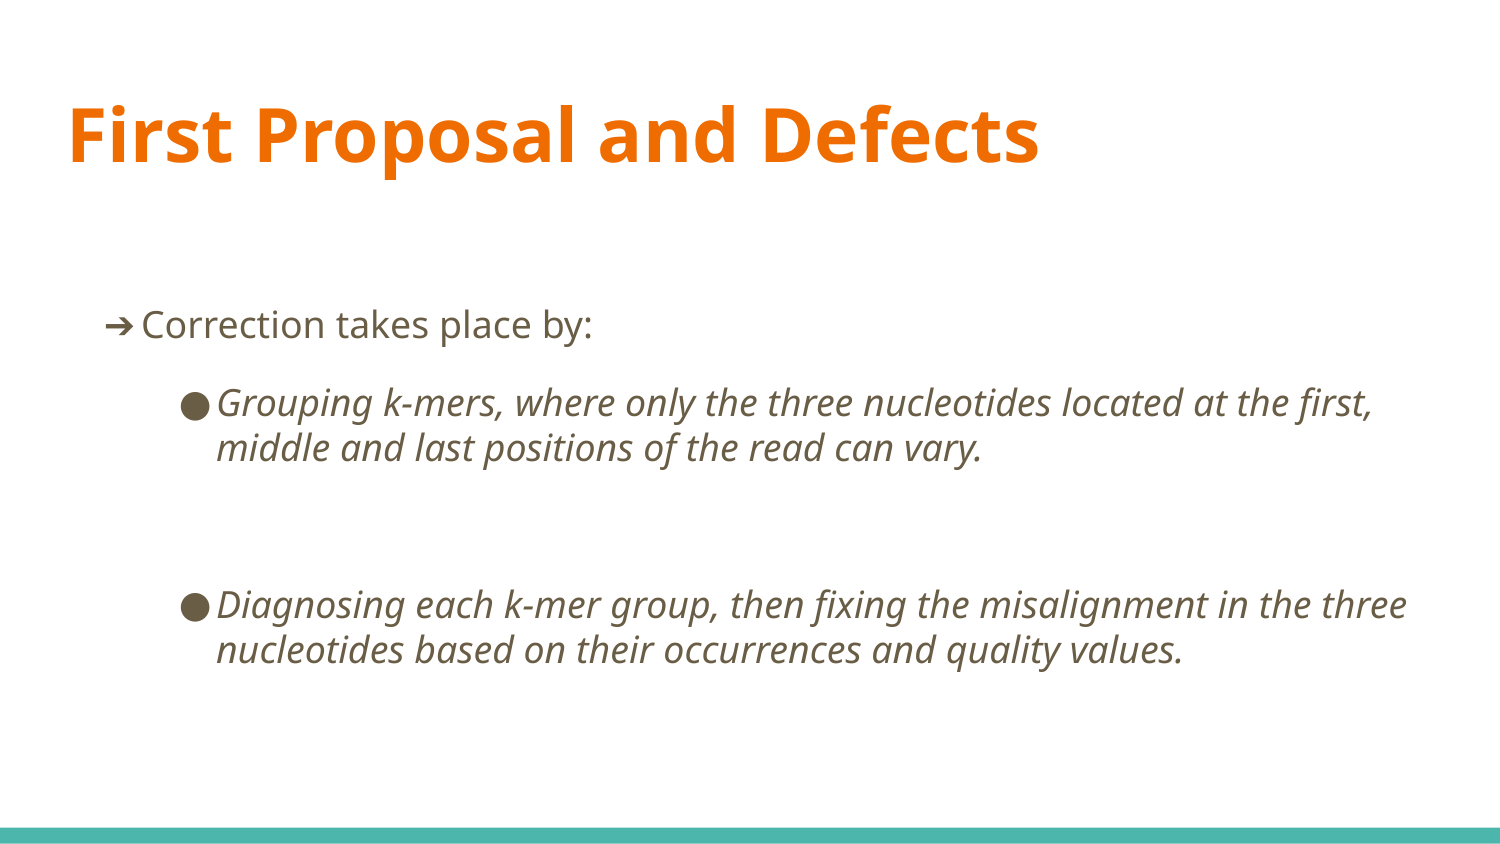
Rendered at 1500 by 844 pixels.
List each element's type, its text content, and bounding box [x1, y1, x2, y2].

title First Proposal and Defects [51, 72, 1449, 189]
list Correction takes place by: Grouping k-mers, where only the three nucleotides located at the first, middle and last positions of the read can vary. Diagnosing each k-mer group, then fixing the misalignment in the three nucleotides based on their occurrences and quality values. [51, 207, 1449, 750]
